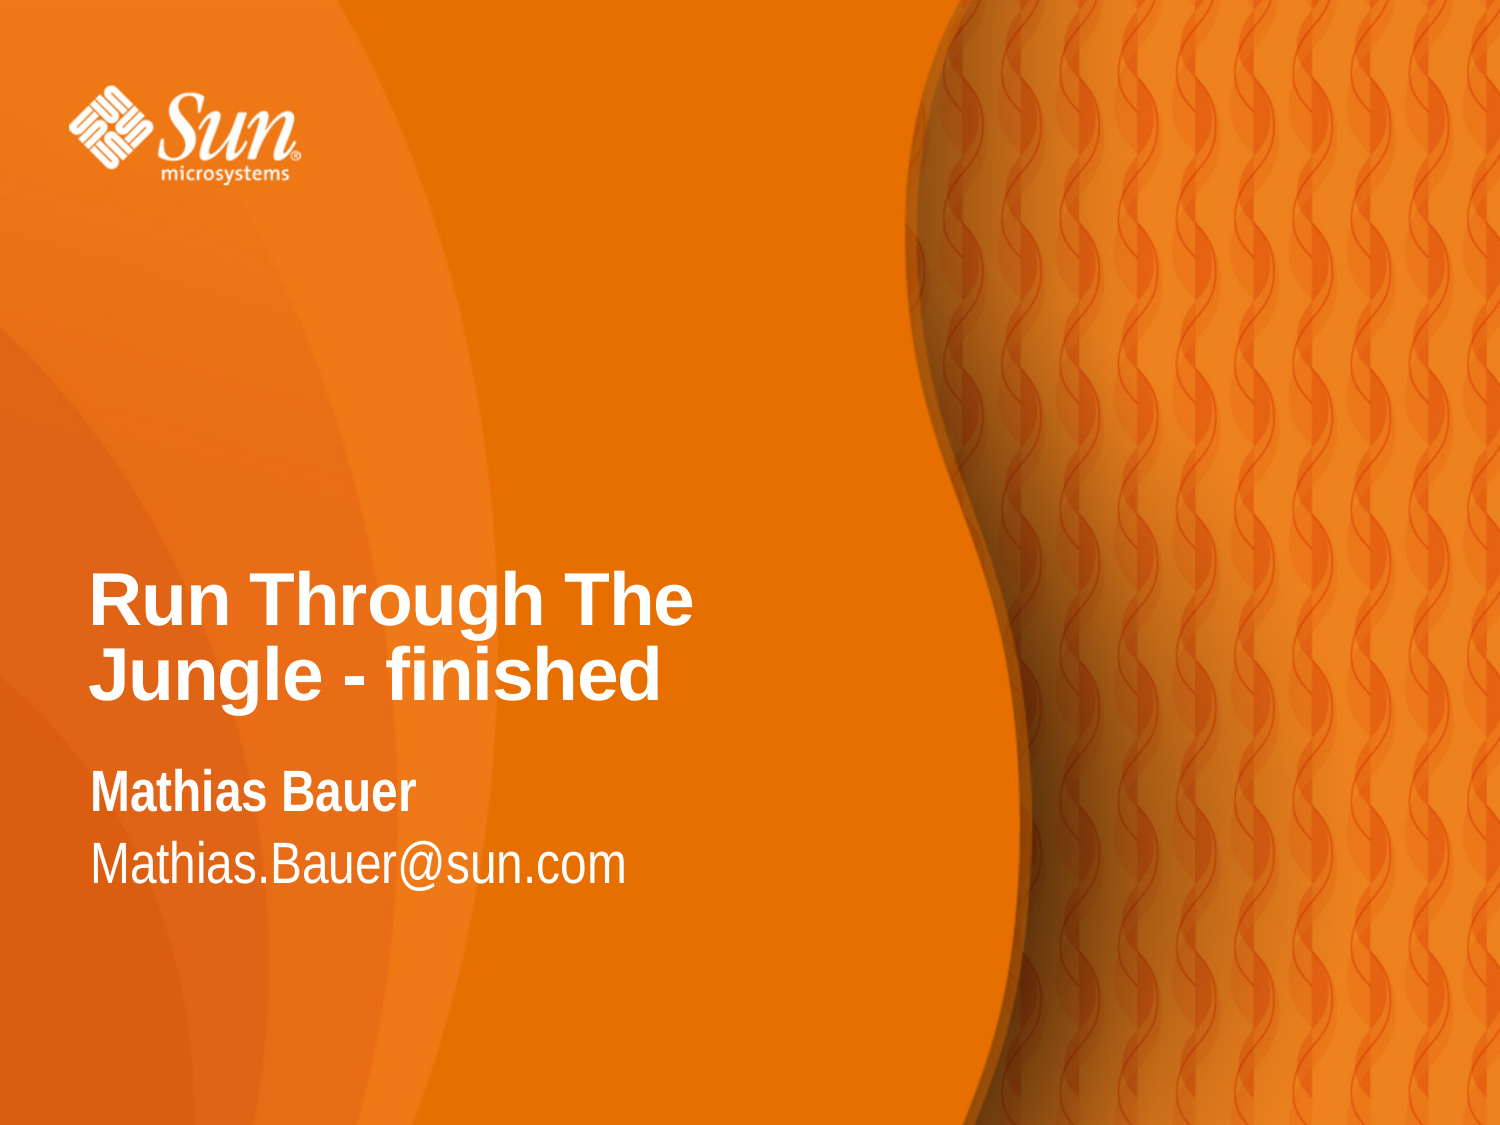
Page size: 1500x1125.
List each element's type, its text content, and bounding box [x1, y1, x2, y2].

picture [0, 0, 1500, 1125]
title Run Through The Jungle - finished [88, 527, 908, 716]
list Mathias Bauer Mathias.Bauer@sun.com [90, 766, 1080, 969]
